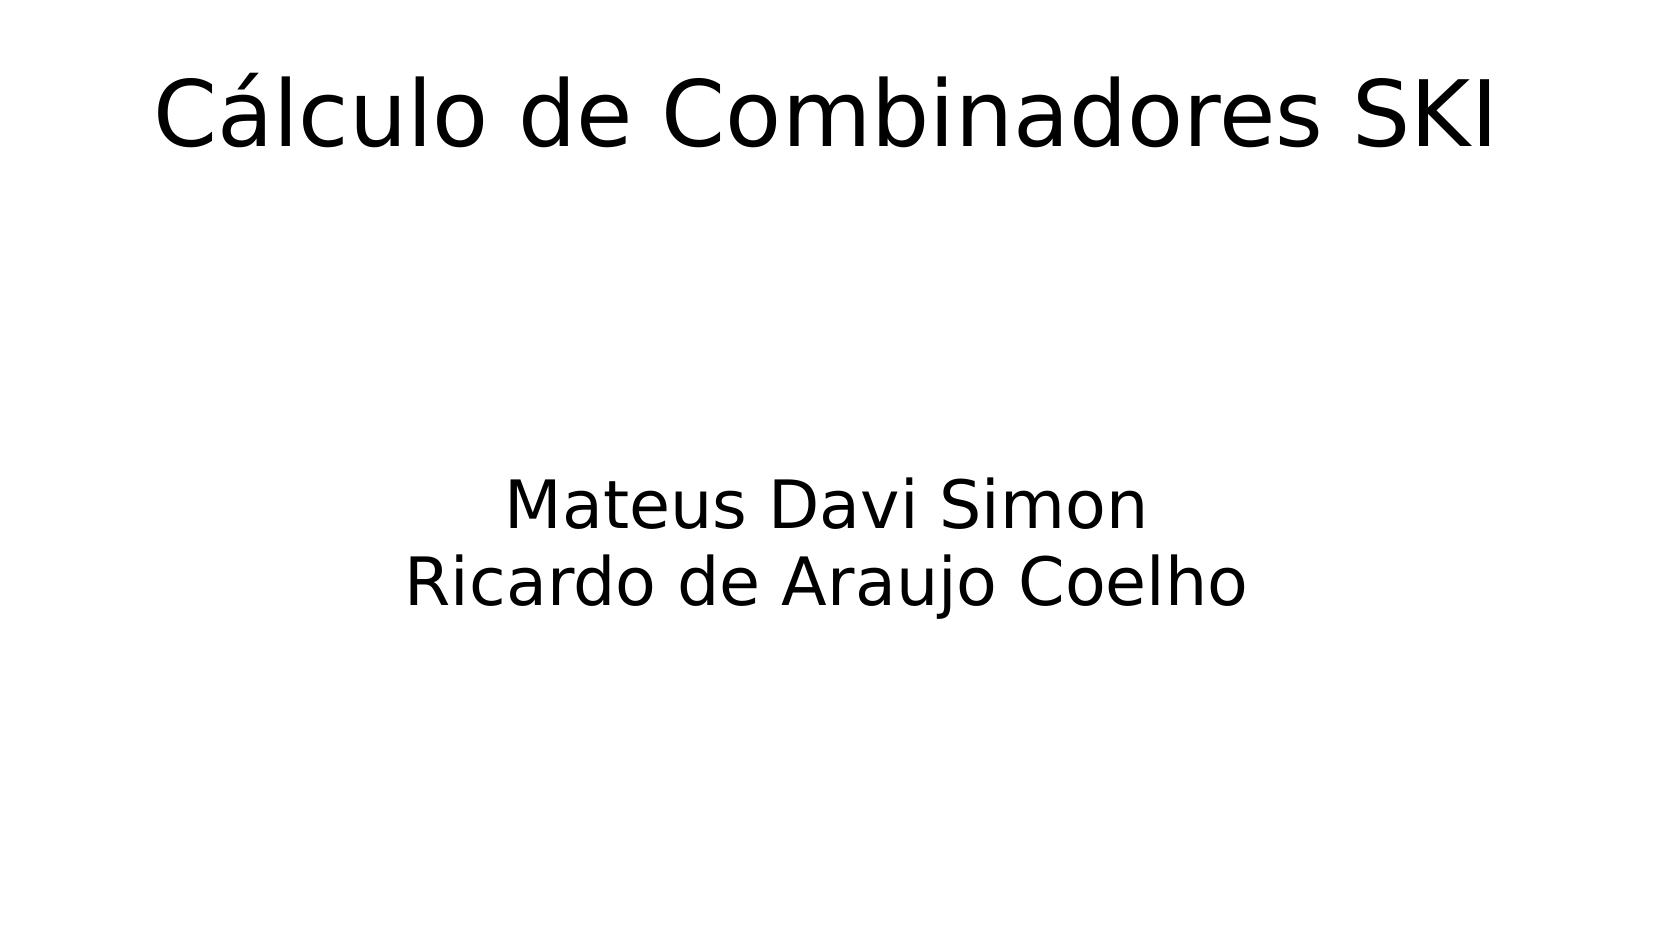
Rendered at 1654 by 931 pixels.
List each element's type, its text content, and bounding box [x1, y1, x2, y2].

subtitle Mateus Davi Simon Ricardo de Araujo Coelho [82, 217, 1571, 871]
title Cálculo de Combinadores SKI [82, 37, 1571, 193]
